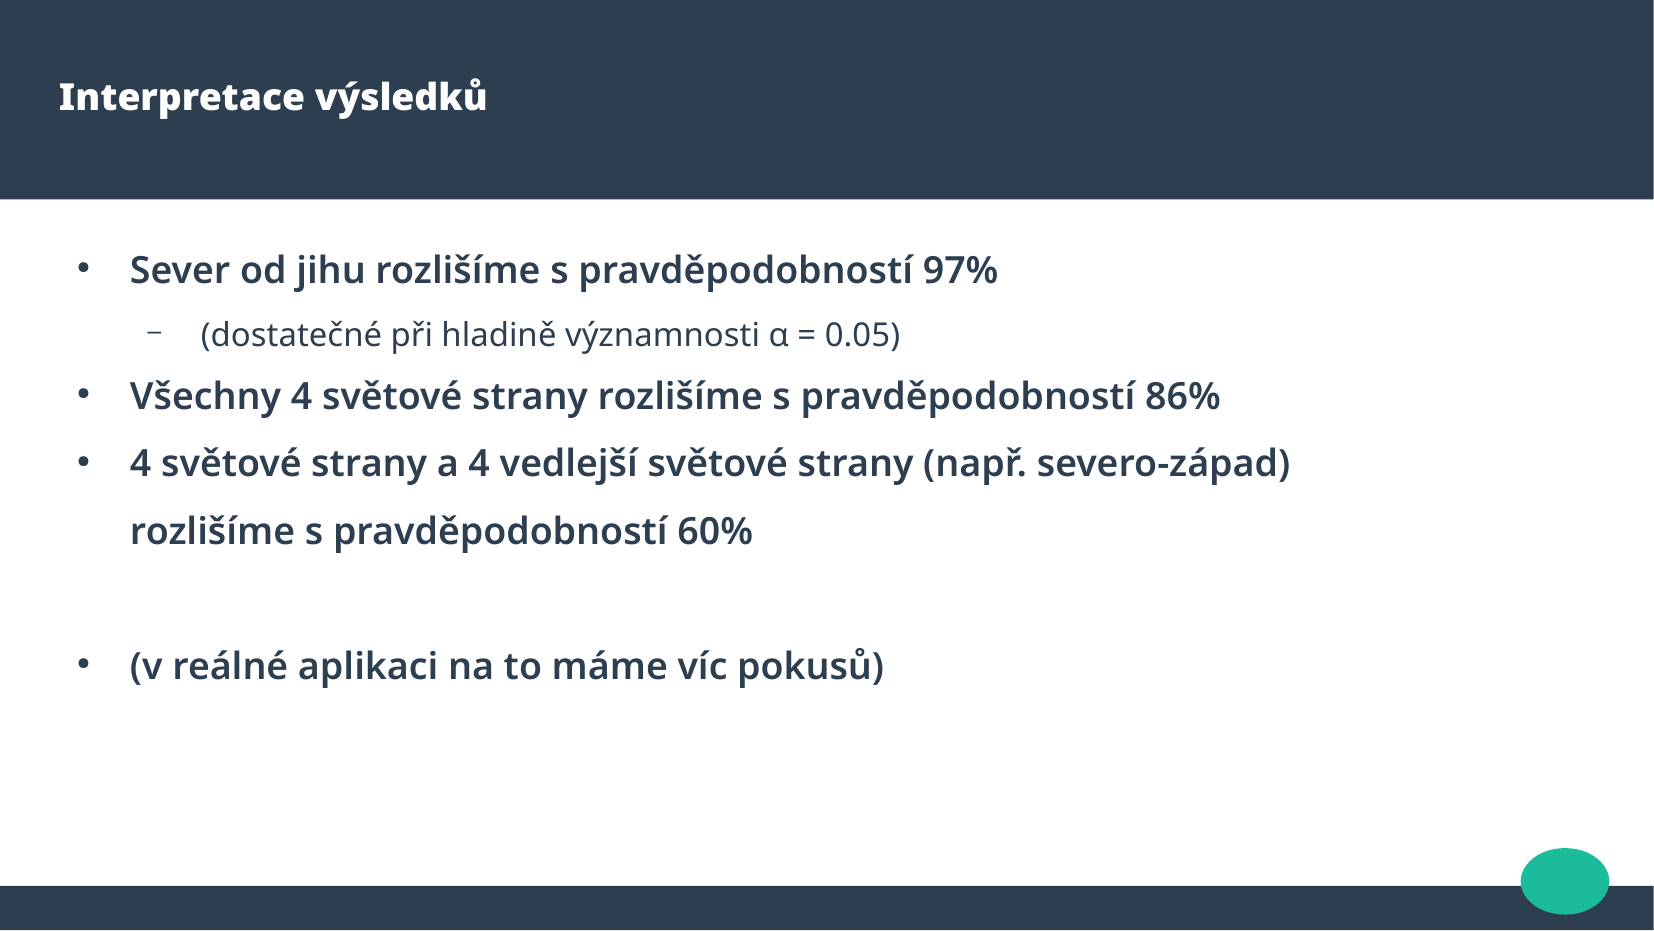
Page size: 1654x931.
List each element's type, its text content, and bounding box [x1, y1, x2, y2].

title Interpretace výsledků [59, 37, 1595, 155]
list Sever od jihu rozlišíme s pravděpodobností 97% (dostatečné při hladině významnosti α = 0.05) Všechny 4 světové strany rozlišíme s pravděpodobností 86% 4 světové strany a 4 vedlejší světové strany (např. severo-západ) rozlišíme s pravděpodobností 60% (v reálné aplikaci na to máme víc pokusů) [59, 243, 1595, 864]
